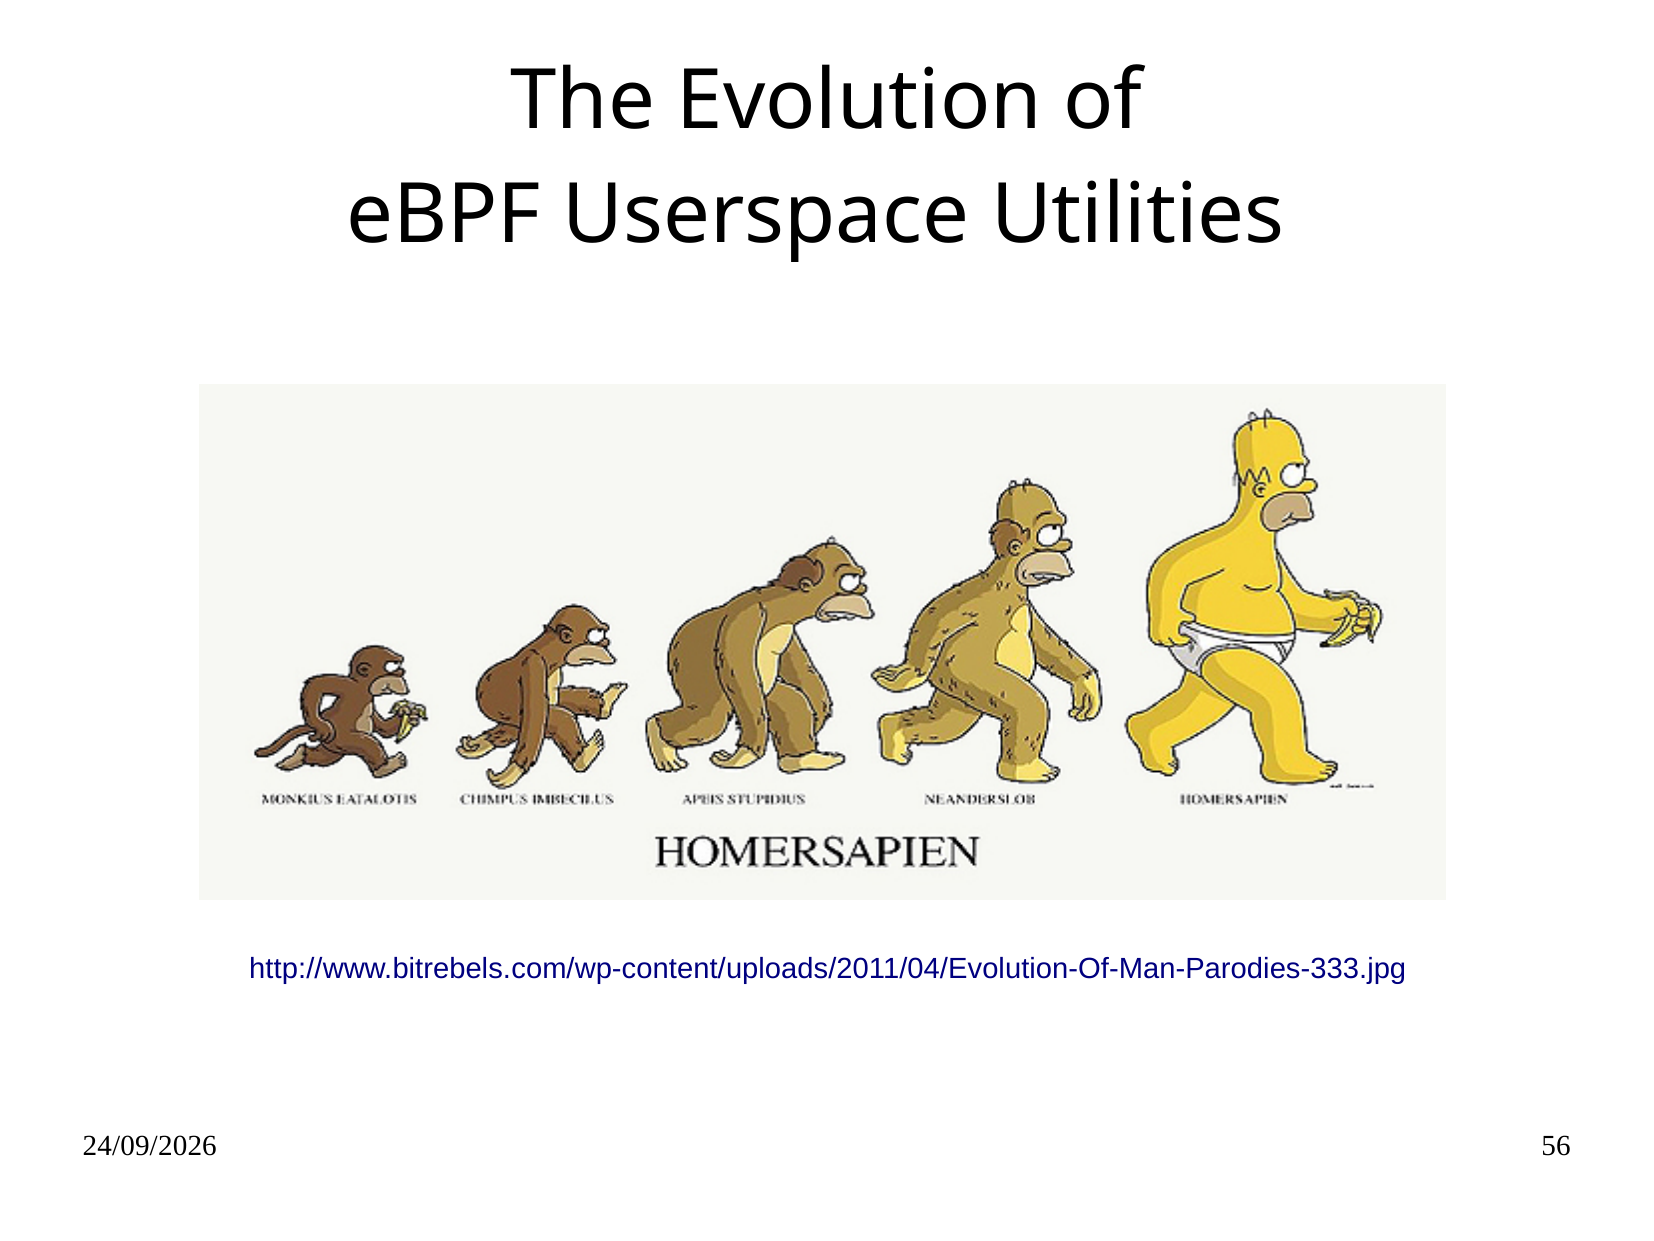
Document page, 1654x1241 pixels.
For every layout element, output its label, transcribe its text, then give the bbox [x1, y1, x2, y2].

text_box http://www.bitrebels.com/wp-content/uploads/2011/04/Evolution-Of-Man-Parodies-333.jpg [234, 945, 1561, 1002]
picture [199, 384, 1446, 900]
title The Evolution of eBPF Userspace Utilities [82, 49, 1571, 257]
